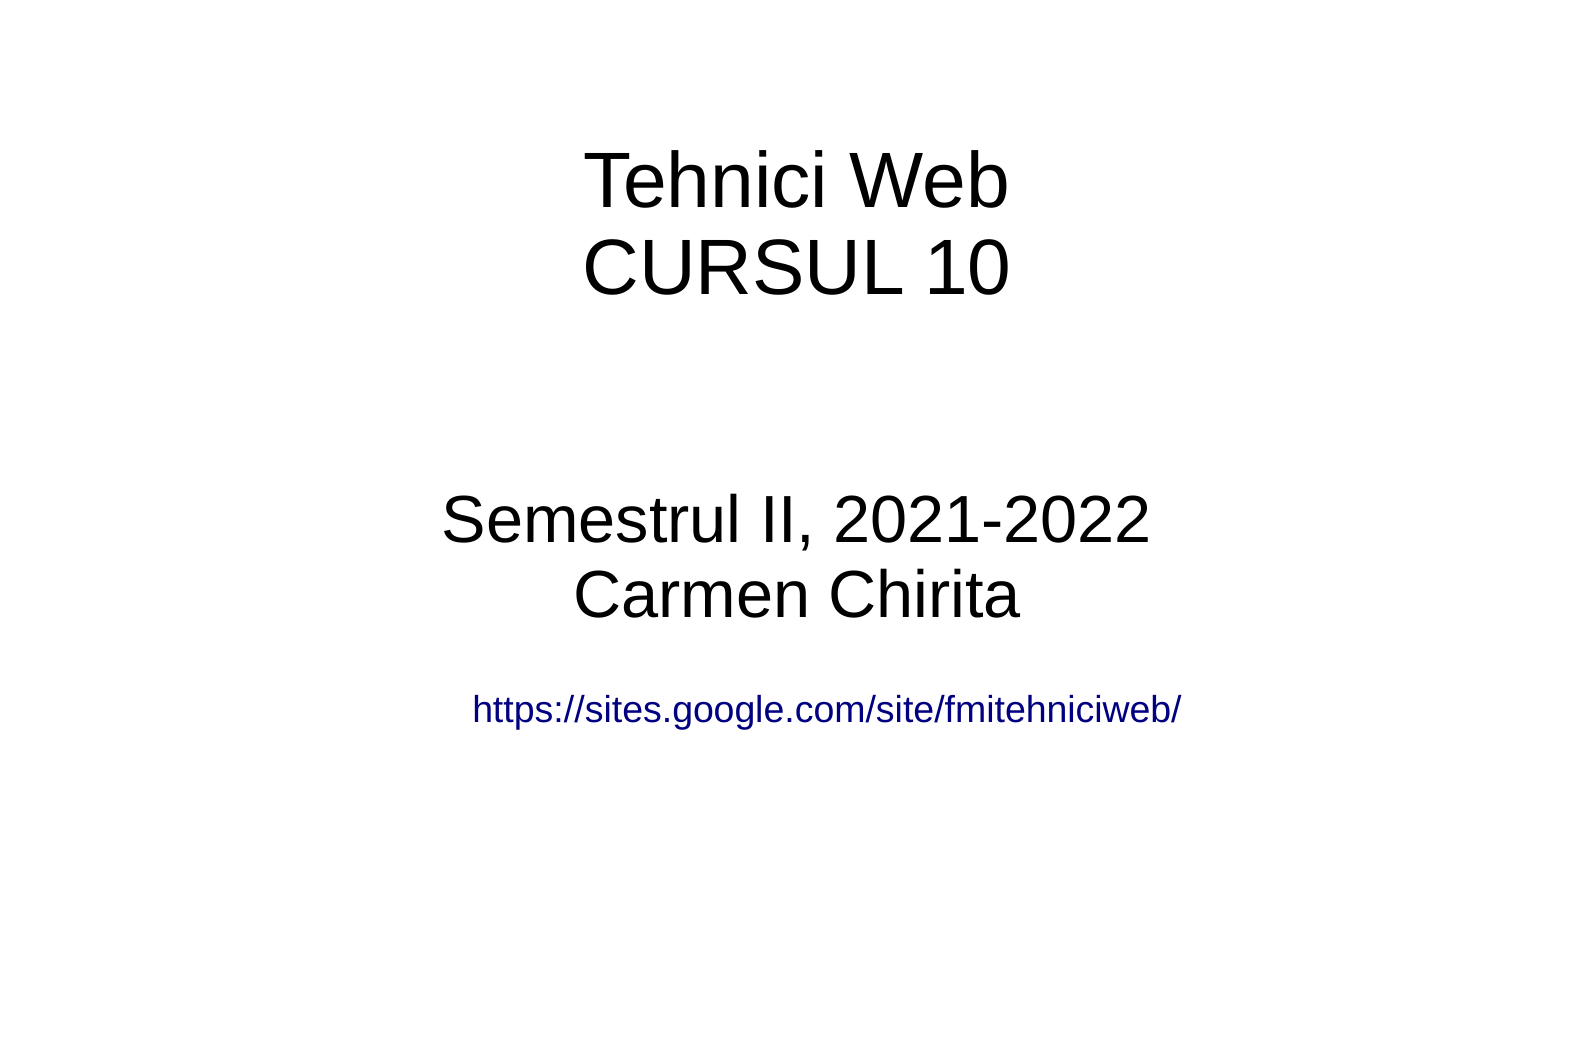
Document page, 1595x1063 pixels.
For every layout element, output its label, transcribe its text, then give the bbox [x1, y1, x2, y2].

subtitle Semestrul II, 2021-2022 Carmen Chirita [79, 248, 1515, 866]
text_box https://sites.google.com/site/fmitehniciweb/ [457, 681, 1304, 742]
title Tehnici Web CURSUL 10 [79, 135, 1515, 248]
